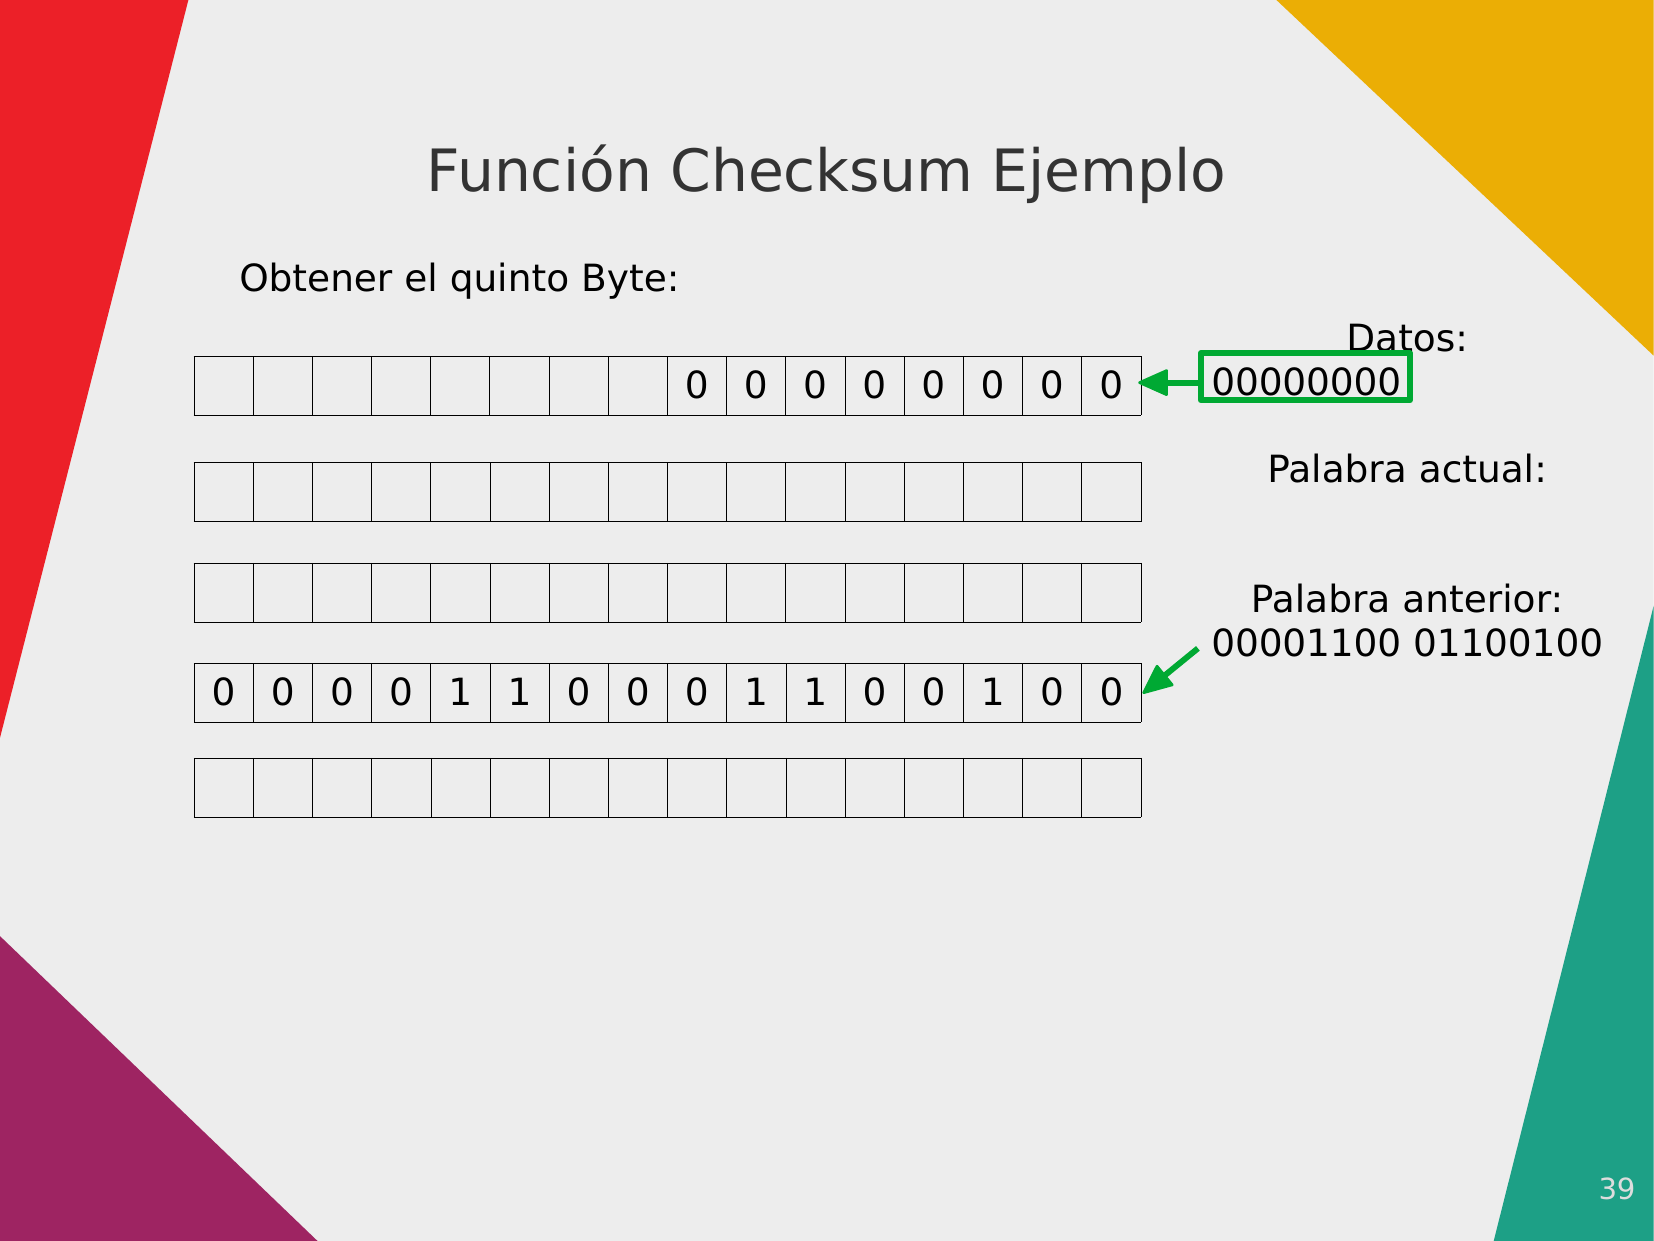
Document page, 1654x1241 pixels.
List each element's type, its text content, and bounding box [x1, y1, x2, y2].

table_header [964, 463, 1022, 521]
table_header 1 [964, 664, 1022, 722]
table_header [905, 463, 963, 521]
table_header 0 [1082, 357, 1141, 415]
table_header 0 [668, 357, 726, 415]
table_header 0 [550, 664, 608, 722]
table_header [1023, 463, 1081, 521]
table_header [313, 564, 371, 622]
table_header [550, 564, 608, 622]
table_header [787, 759, 845, 817]
table_header [727, 759, 786, 817]
table_header [1082, 463, 1141, 521]
table_header [846, 759, 904, 817]
table_header 0 [1082, 664, 1141, 722]
table_header [254, 564, 312, 622]
table_header [431, 357, 489, 415]
table_header [550, 357, 608, 415]
table_header [491, 463, 549, 521]
table_header [668, 759, 726, 817]
table_header [195, 564, 253, 622]
table_header [550, 759, 608, 817]
table_header [432, 759, 490, 817]
table_header [668, 564, 726, 622]
table_header [372, 357, 430, 415]
table_header [905, 759, 963, 817]
table_header [491, 564, 549, 622]
table_header 0 [905, 357, 963, 415]
table_header 0 [313, 664, 371, 722]
table_header [431, 463, 490, 521]
table_header 0 [786, 357, 845, 415]
table_header 0 [1023, 664, 1081, 722]
title Función Checksum Ejemplo [114, 73, 1539, 271]
table_header [490, 357, 549, 415]
table_header 0 [254, 664, 312, 722]
table_header 0 [905, 664, 963, 722]
table_header [846, 463, 904, 521]
text_box Datos: 00000000 Palabra actual: Palabra anterior: 00001100 01100100 [1204, 356, 1407, 397]
table_header [609, 463, 667, 521]
table_header [1082, 759, 1141, 817]
table_header [786, 463, 845, 521]
table_header 0 [195, 664, 253, 722]
table_header [846, 564, 904, 622]
table_header [372, 564, 430, 622]
table_header [1023, 564, 1081, 622]
text_box Obtener el quinto Byte: [224, 249, 696, 308]
table_header [609, 564, 667, 622]
table_header 1 [787, 664, 845, 722]
table_header [254, 759, 312, 817]
table_header [1023, 759, 1081, 817]
table_header [964, 564, 1022, 622]
table_header [668, 463, 726, 521]
table_header [372, 463, 430, 521]
table_header 0 [609, 664, 667, 722]
table_header 0 [964, 357, 1022, 415]
table_header [254, 463, 312, 521]
table_header [609, 759, 667, 817]
table_header [786, 564, 845, 622]
table_header [313, 463, 371, 521]
table_header 0 [372, 664, 430, 722]
table_header 1 [431, 664, 490, 722]
table_header [964, 759, 1022, 817]
table_header [727, 463, 785, 521]
table_header [195, 357, 253, 415]
table_header [372, 759, 431, 817]
table_header 0 [668, 664, 726, 722]
table_header 0 [727, 357, 785, 415]
table_header [431, 564, 490, 622]
table_header [491, 759, 549, 817]
table_header 0 [846, 664, 904, 722]
table_header [313, 759, 371, 817]
table_header [1082, 564, 1141, 622]
table_header 0 [846, 357, 904, 415]
table_header [313, 357, 371, 415]
table_header 1 [491, 664, 549, 722]
table_header [195, 759, 253, 817]
table_header [254, 357, 312, 415]
table_header [550, 463, 608, 521]
text_box Datos: 00000000 Palabra actual: Palabra anterior: 00001100 01100100 [1196, 309, 1619, 977]
table_header [609, 357, 667, 415]
table_header 1 [727, 664, 786, 722]
table_header [195, 463, 253, 521]
table_header 0 [1023, 357, 1081, 415]
table_header [727, 564, 785, 622]
table_header [905, 564, 963, 622]
